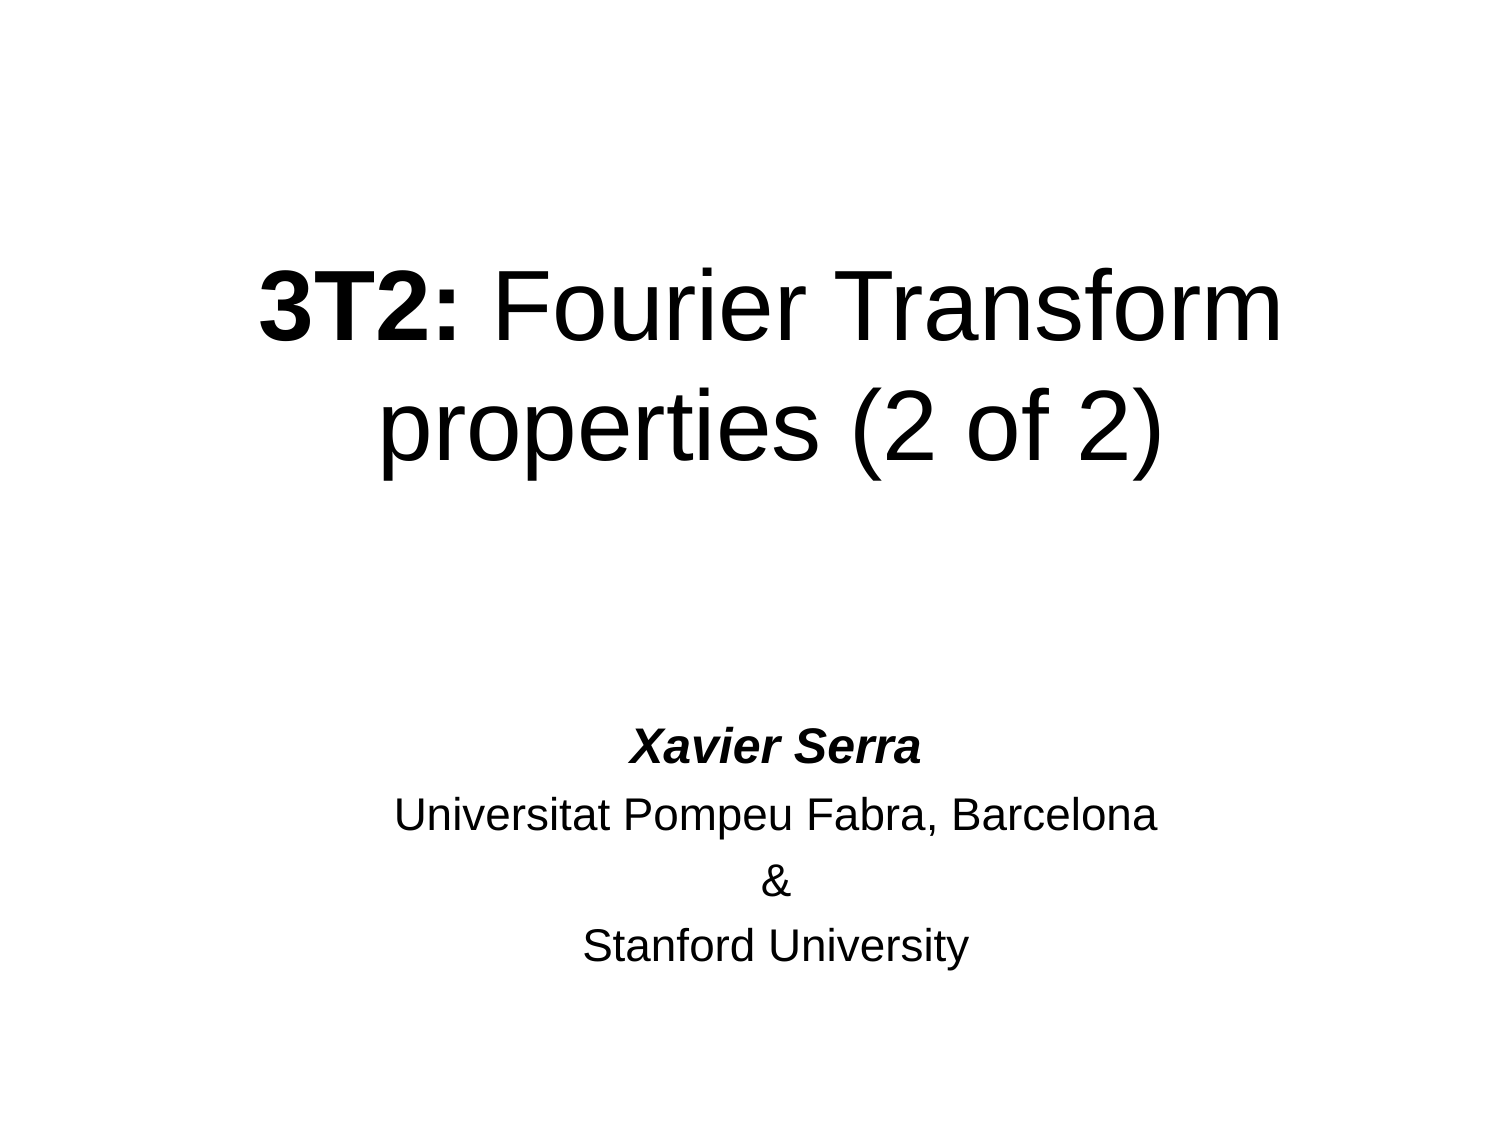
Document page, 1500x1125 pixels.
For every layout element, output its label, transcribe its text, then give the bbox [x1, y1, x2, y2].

text_box Xavier Serra Universitat Pompeu Fabra, Barcelona & Stanford University [319, 710, 1233, 887]
title 3T2: Fourier Transform properties (2 of 2) [63, 90, 1444, 631]
